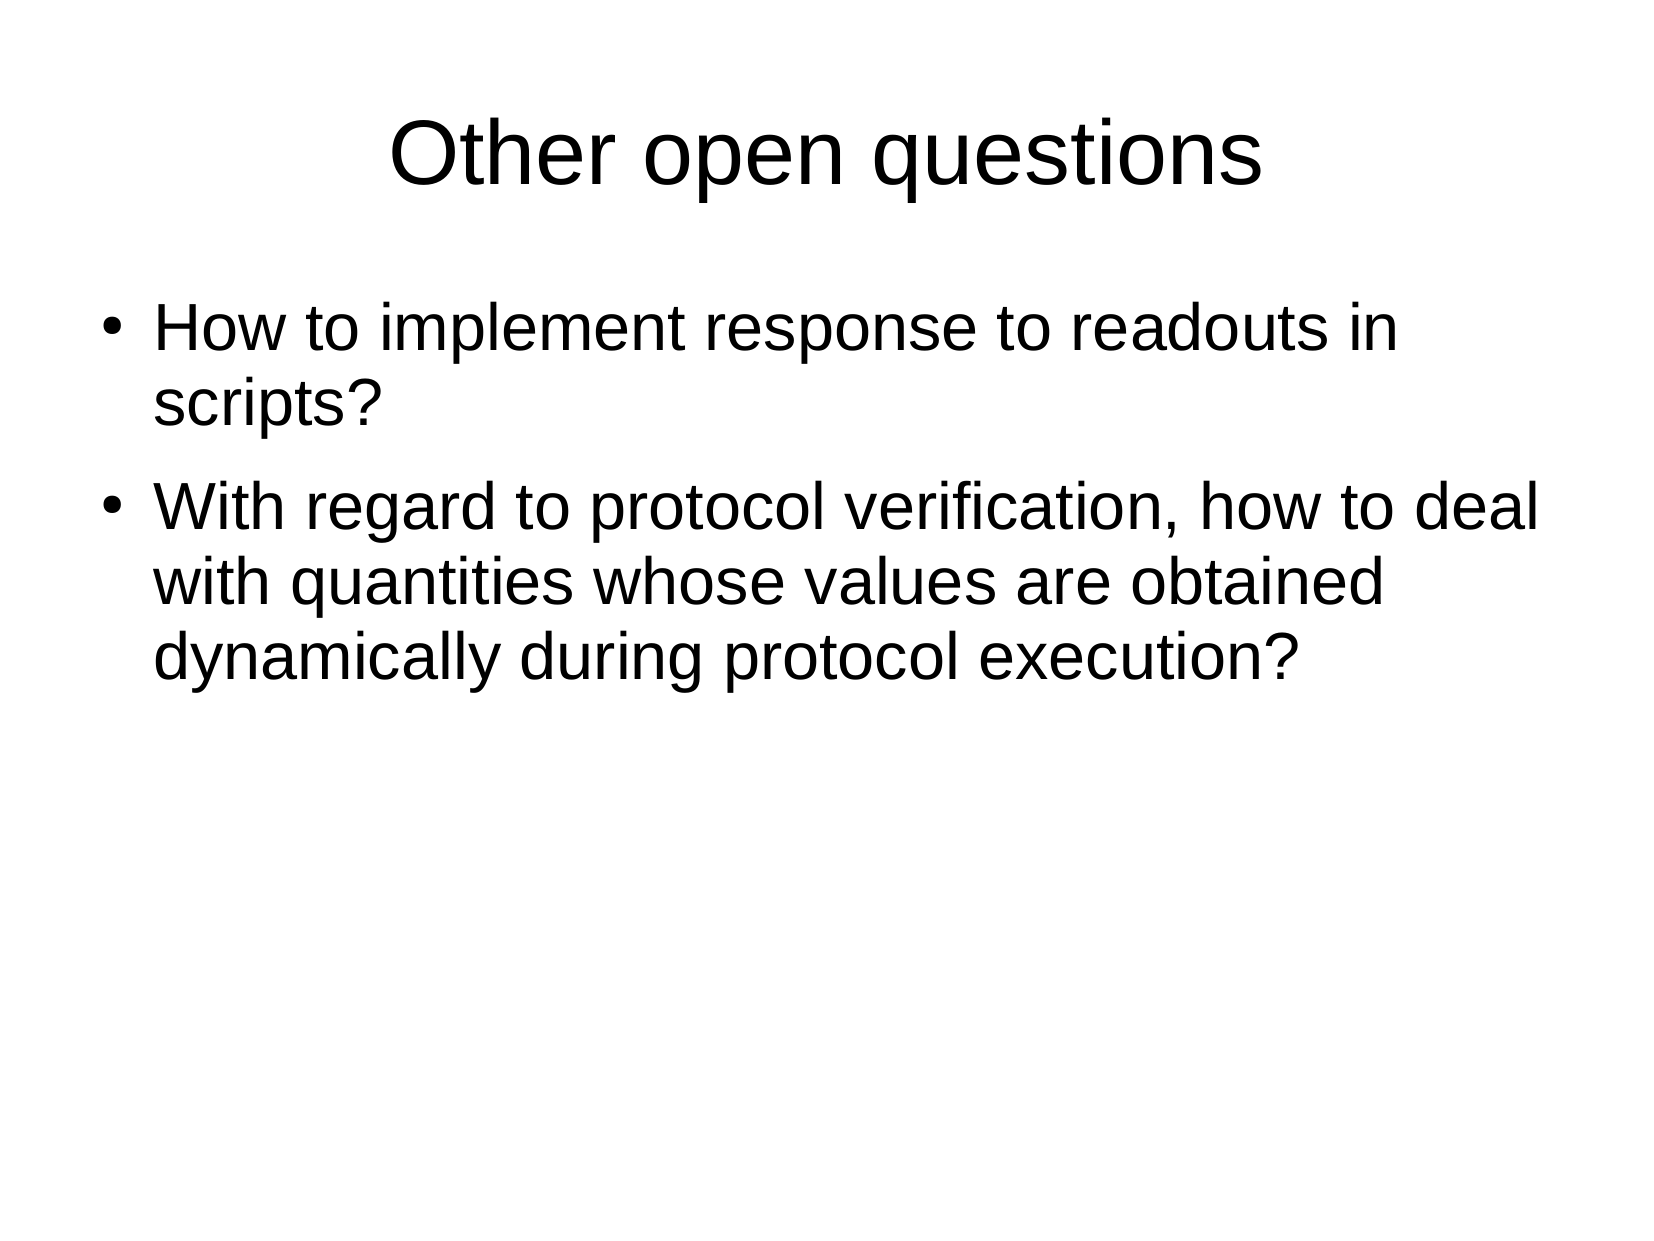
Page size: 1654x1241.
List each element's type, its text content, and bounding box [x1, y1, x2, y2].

title Other open questions [82, 56, 1571, 250]
list How to implement response to readouts in scripts? With regard to protocol verification, how to deal with quantities whose values are obtained dynamically during protocol execution? [82, 290, 1571, 1109]
